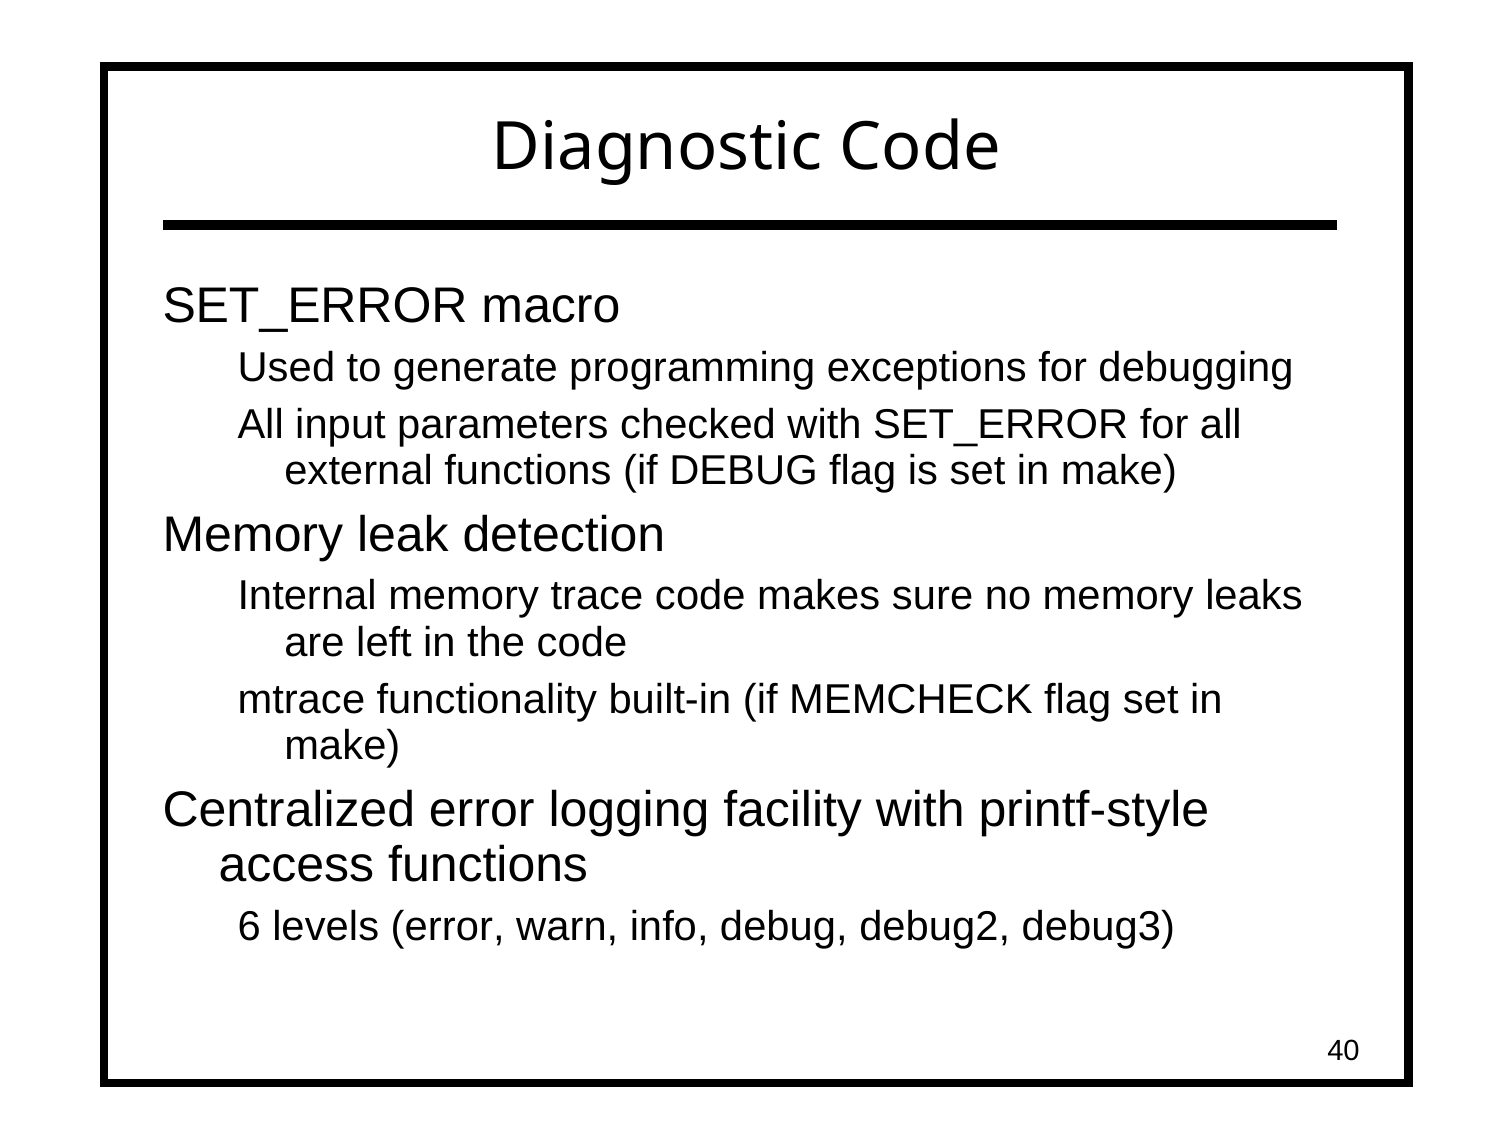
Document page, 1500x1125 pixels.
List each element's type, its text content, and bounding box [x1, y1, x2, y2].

list SET_ERROR macro Used to generate programming exceptions for debugging All input parameters checked with SET_ERROR for all external functions (if DEBUG flag is set in make) Memory leak detection Internal memory trace code makes sure no memory leaks are left in the code mtrace functionality built-in (if MEMCHECK flag set in make) Centralized error logging facility with printf-style access functions 6 levels (error, warn, info, debug, debug2, debug3) [162, 277, 1338, 996]
title Diagnostic Code [162, 82, 1332, 206]
